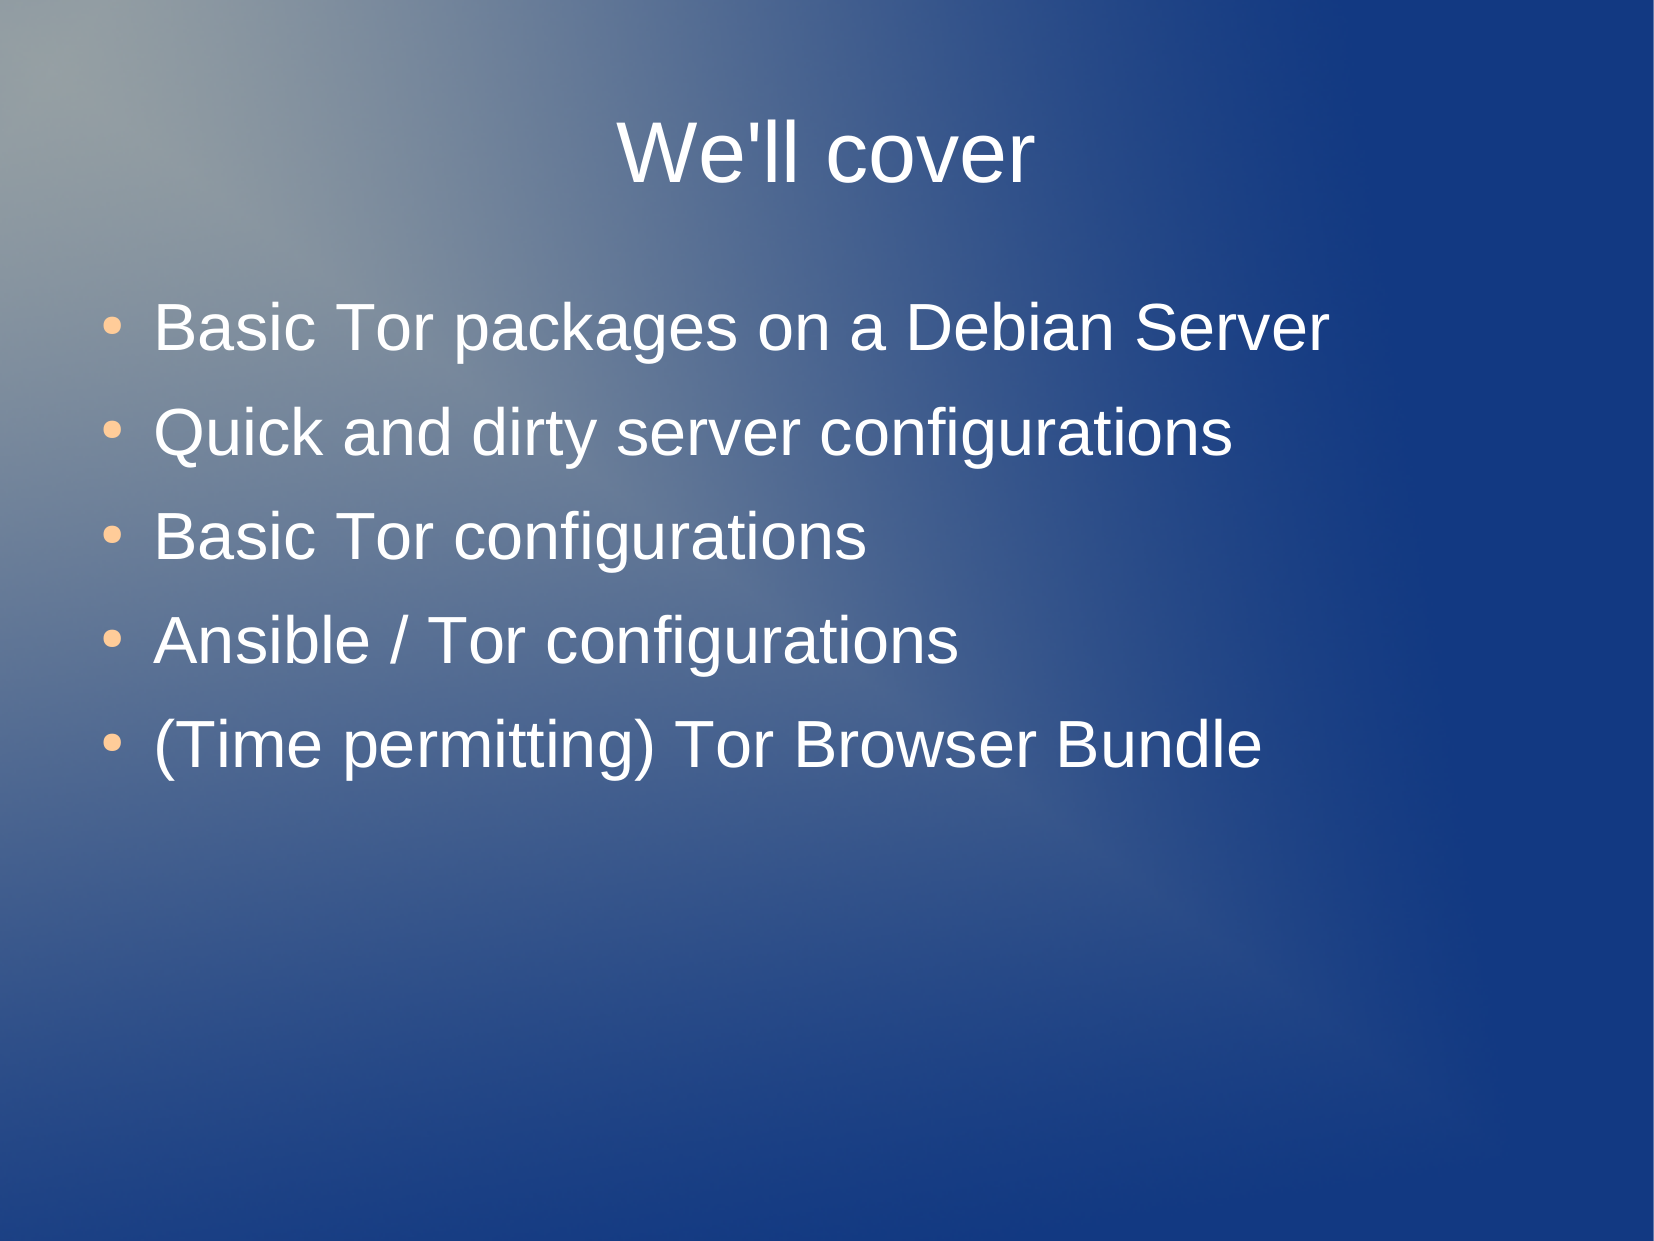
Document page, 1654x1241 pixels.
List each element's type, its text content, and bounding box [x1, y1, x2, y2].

title We'll cover [82, 49, 1571, 257]
picture [0, 0, 1654, 1241]
list Basic Tor packages on a Debian Server Quick and dirty server configurations Basic Tor configurations Ansible / Tor configurations (Time permitting) Tor Browser Bundle [82, 290, 1571, 1010]
